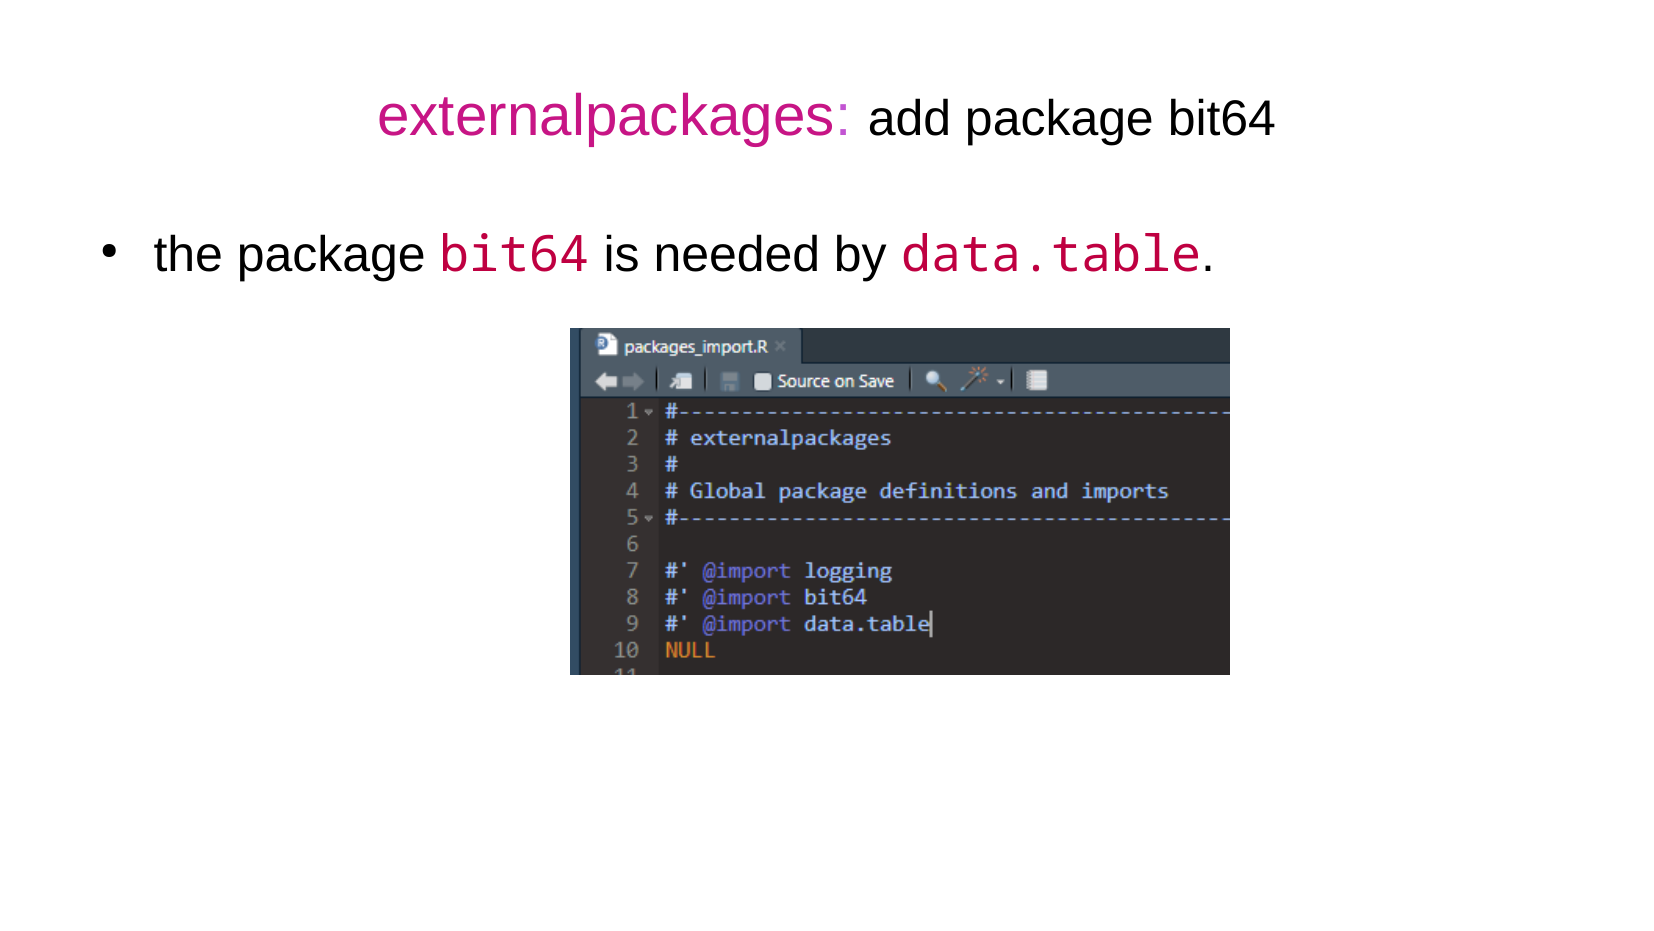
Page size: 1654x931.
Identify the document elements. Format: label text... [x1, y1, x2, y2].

list the package bit64 is needed by data.table. [82, 217, 1571, 758]
picture [570, 328, 1230, 676]
title externalpackages: add package bit64 [82, 37, 1571, 193]
